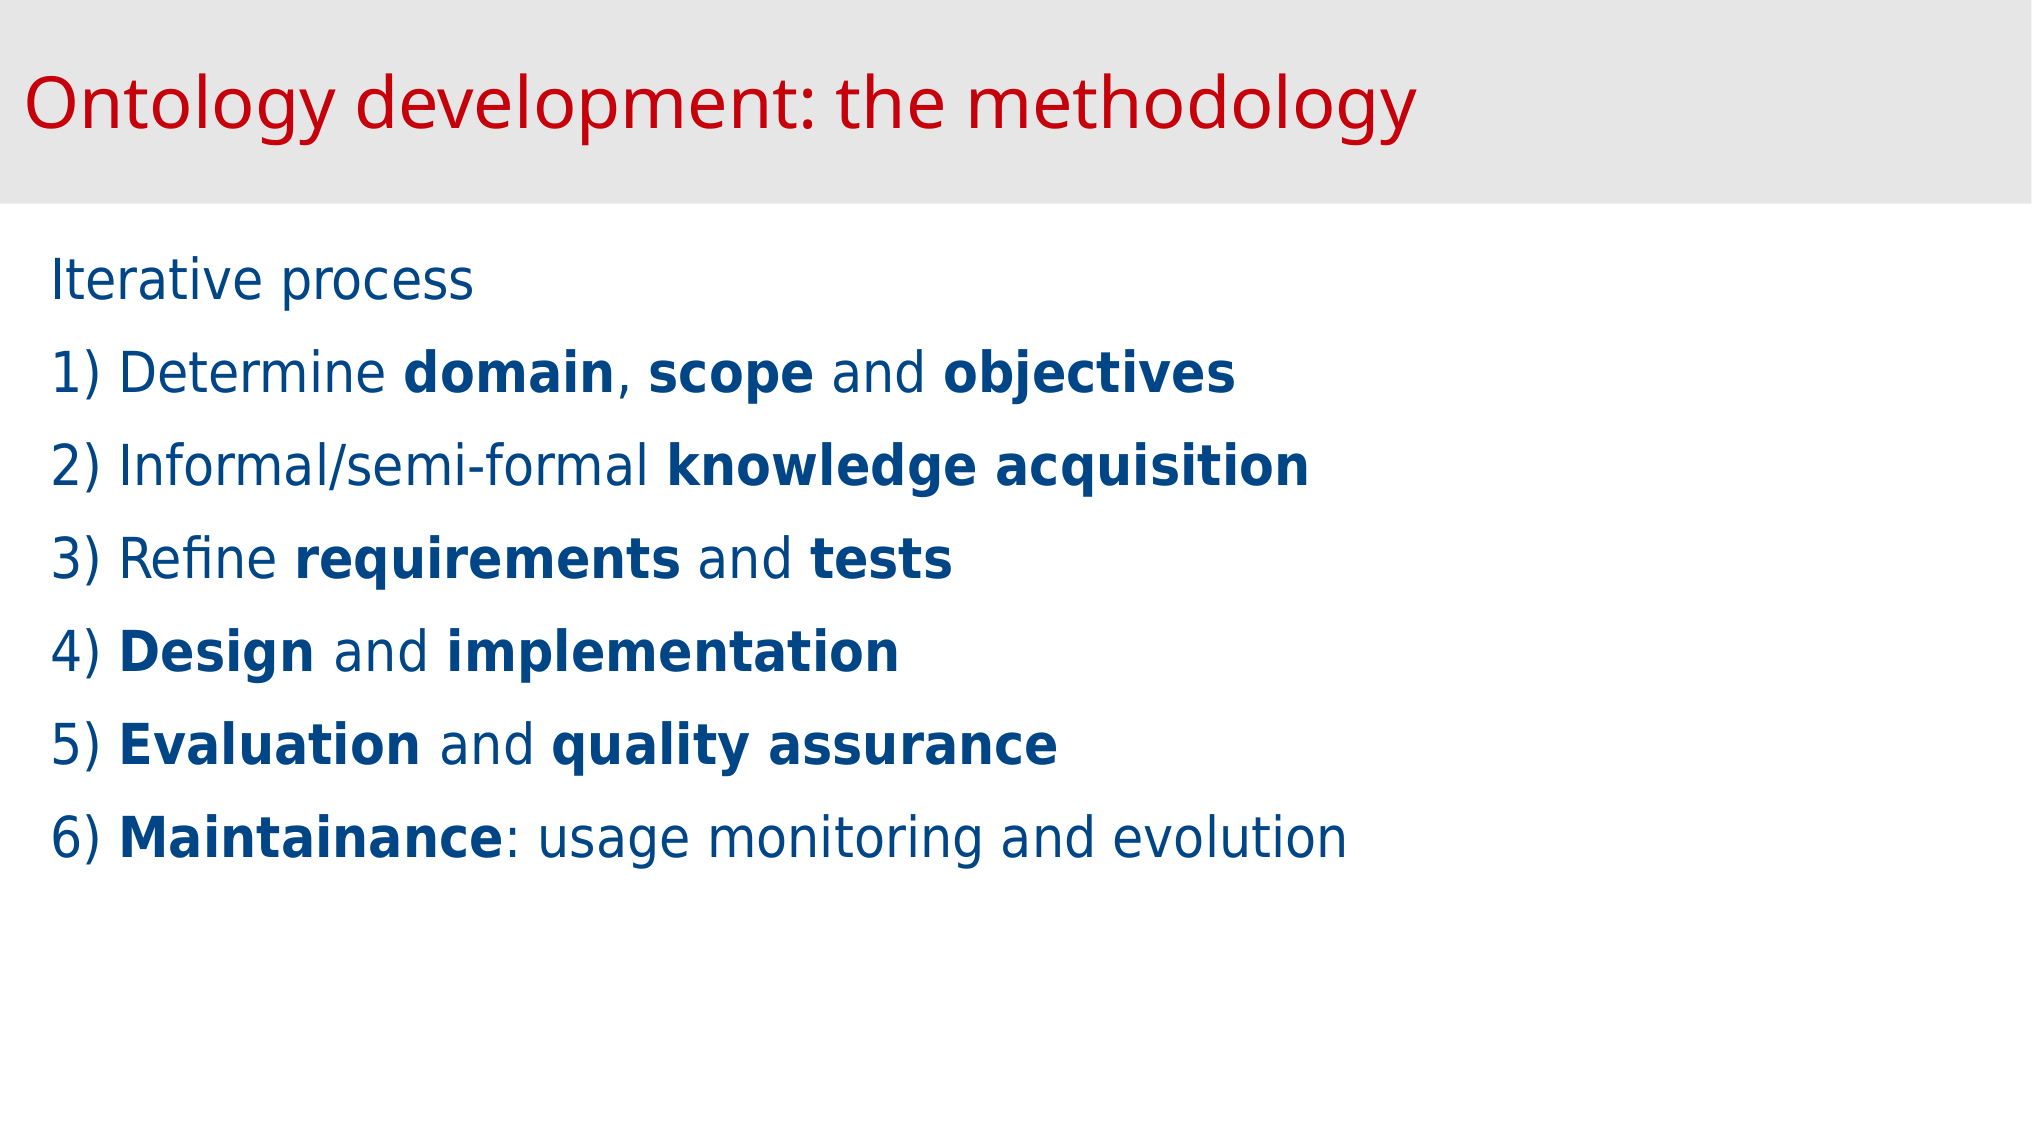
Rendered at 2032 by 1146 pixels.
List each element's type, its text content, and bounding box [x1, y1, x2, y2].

title Ontology development: the methodology [0, 0, 2032, 204]
list Iterative process 1) Determine domain, scope and objectives 2) Informal/semi-formal knowledge acquisition 3) Refine requirements and tests 4) Design and implementation 5) Evaluation and quality assurance 6) Maintainance: usage monitoring and evolution [0, 247, 2032, 1111]
